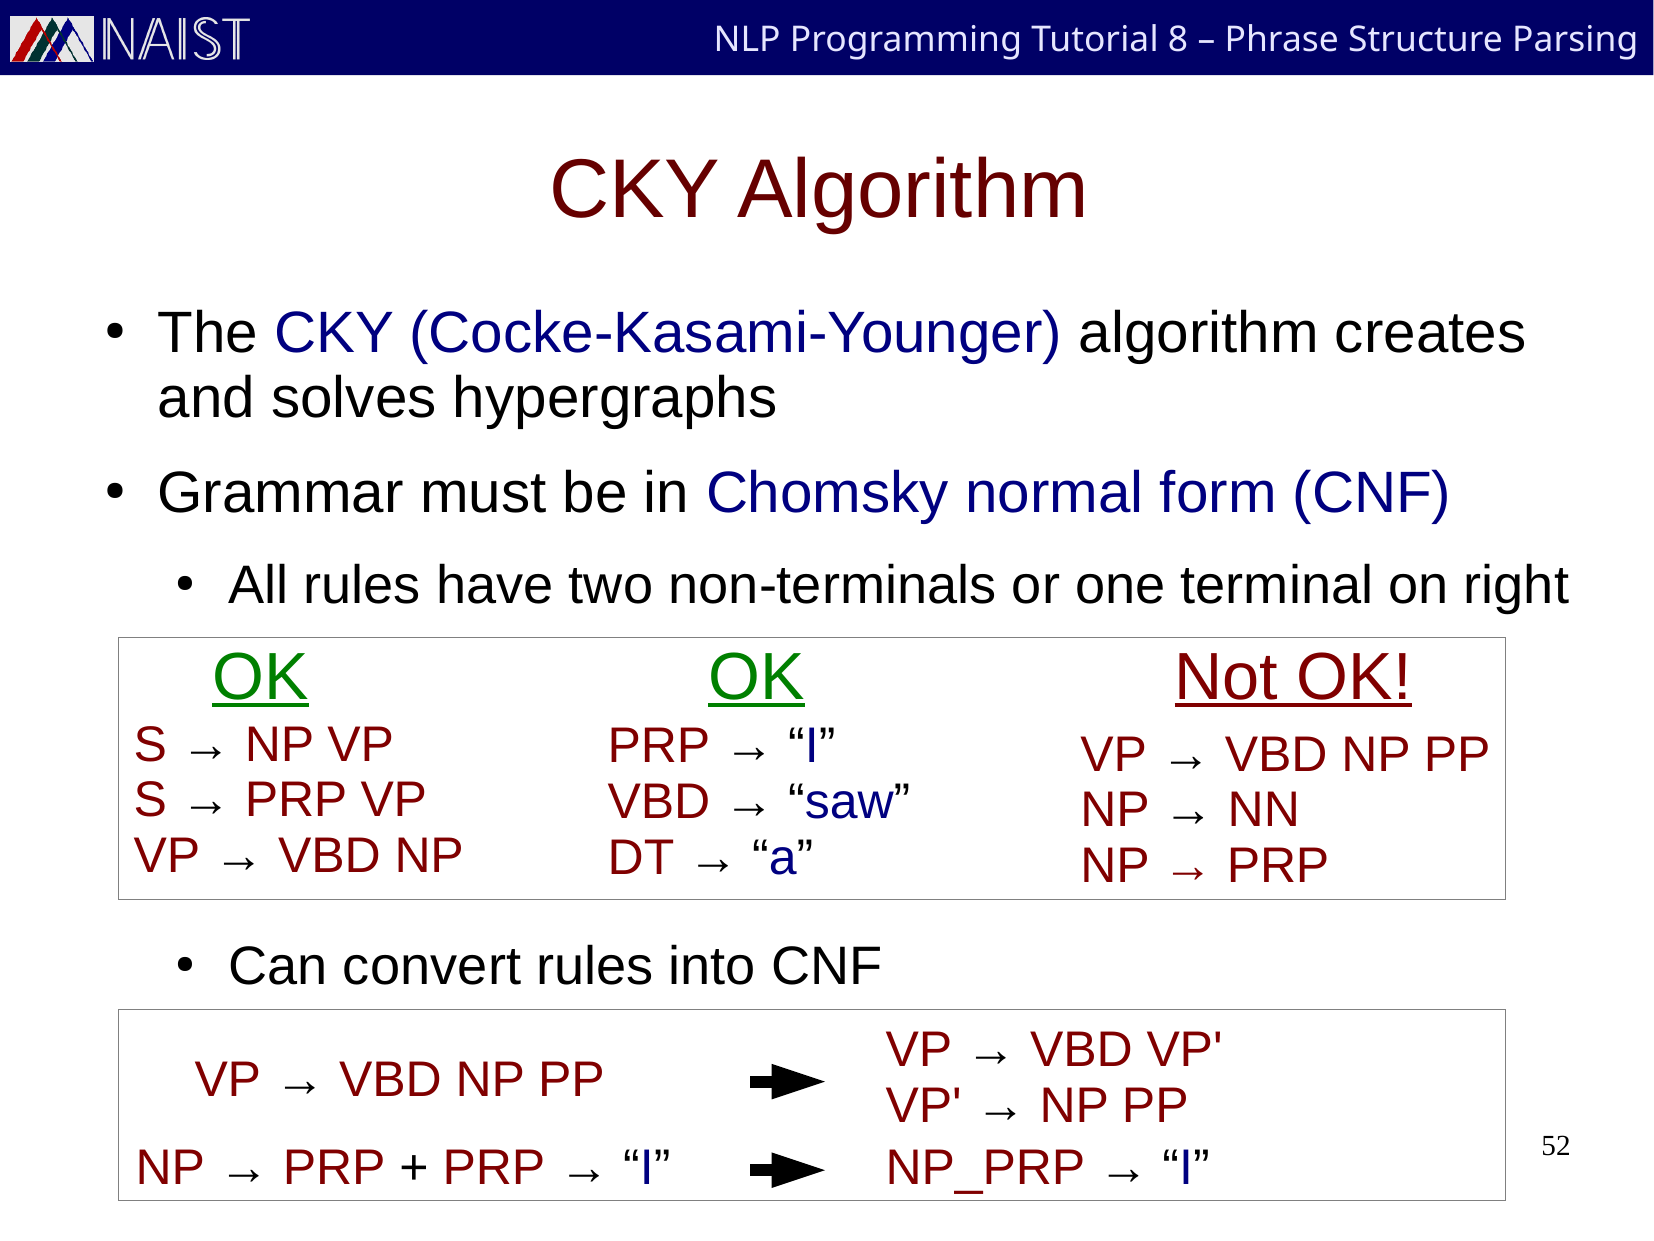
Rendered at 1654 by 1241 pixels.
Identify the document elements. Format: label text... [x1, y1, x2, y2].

text_box Not OK! [1159, 631, 1428, 637]
text_box VP → VBD VP' VP' → NP PP [870, 1013, 1238, 1132]
picture [10, 16, 94, 62]
text_box OK [197, 631, 324, 637]
text_box VP → VBD NP PP [179, 1043, 620, 1114]
text_box Not OK! [1159, 638, 1428, 722]
list The CKY (Cocke-Kasami-Younger) algorithm creates and solves hypergraphs Grammar must be in Chomsky normal form (CNF) All rules have two non-terminals or one terminal on right Can convert rules into CNF [86, 300, 1576, 1119]
title CKY Algorithm [75, 92, 1564, 285]
list The CKY (Cocke-Kasami-Younger) algorithm creates and solves hypergraphs Grammar must be in Chomsky normal form (CNF) All rules have two non-terminals or one terminal on right Can convert rules into CNF [119, 1010, 1505, 1119]
picture [102, 17, 251, 60]
text_box OK [693, 638, 820, 722]
text_box VP → VBD NP PP NP → NN NP → PRP [1065, 718, 1505, 899]
text_box OK [197, 638, 324, 722]
text_box OK [693, 631, 820, 637]
text_box PRP → “I” VBD → “saw” DT → “a” [592, 709, 926, 893]
text_box S → NP VP S → PRP VP VP → VBD NP [119, 708, 479, 891]
text_box NP_PRP → “I” [870, 1132, 1239, 1203]
text_box NP → PRP + PRP → “I” [120, 1131, 700, 1203]
